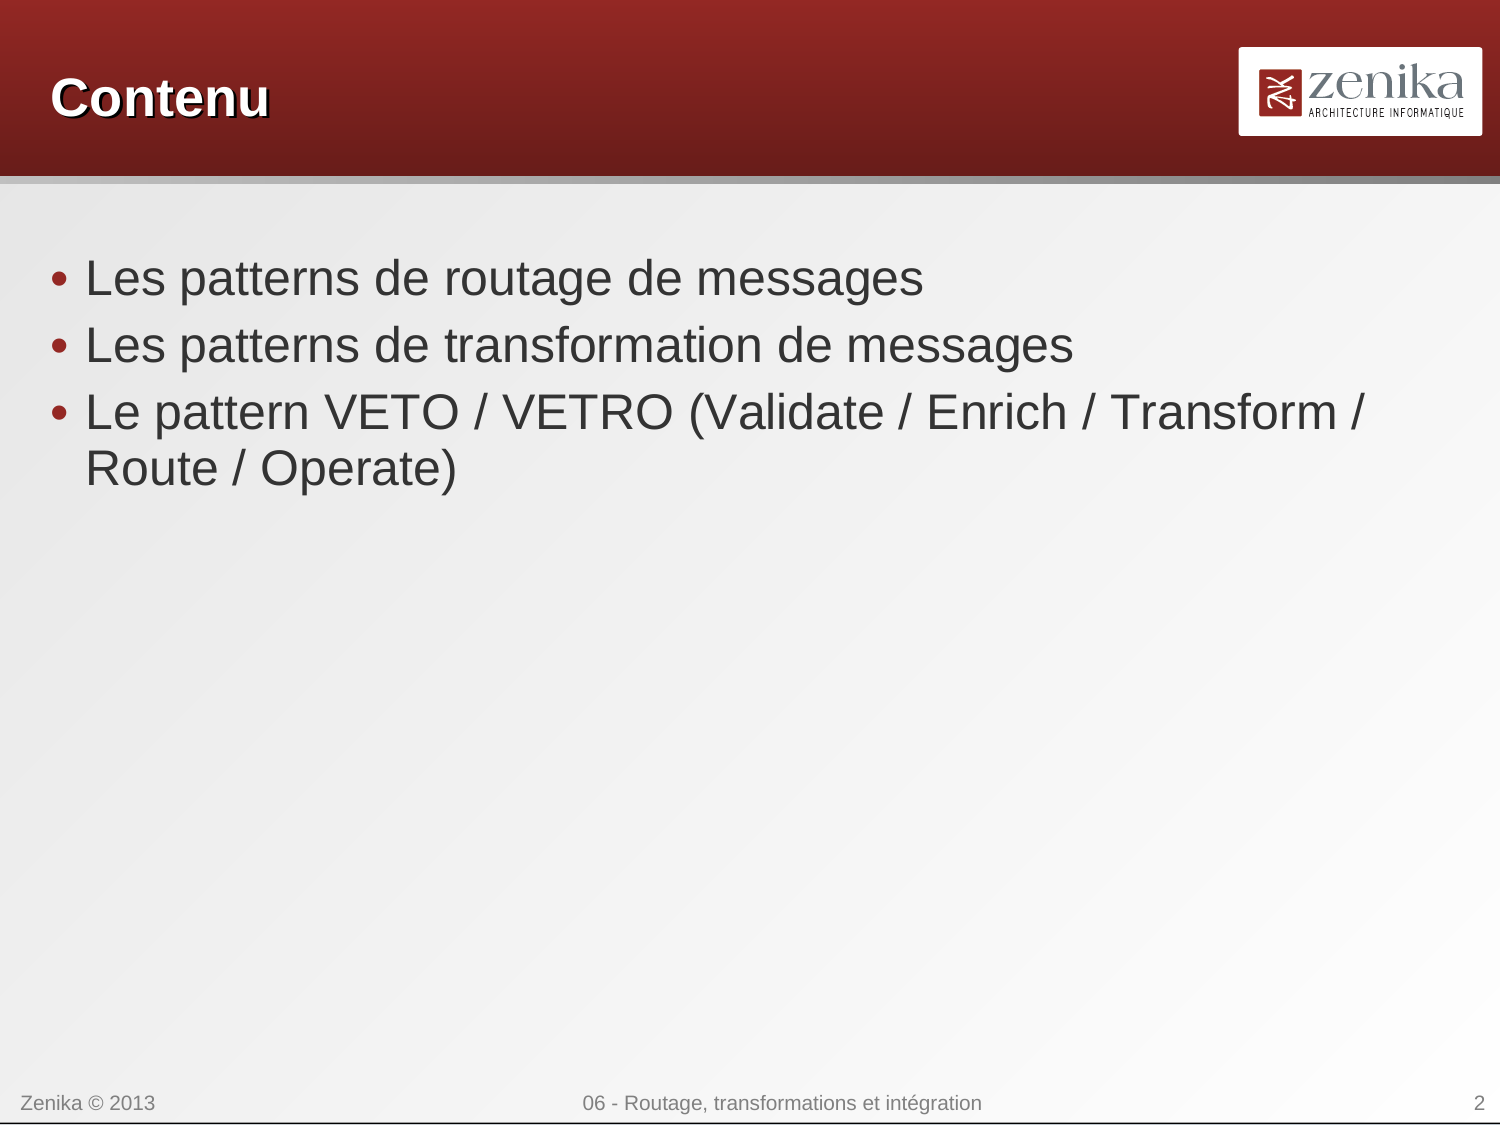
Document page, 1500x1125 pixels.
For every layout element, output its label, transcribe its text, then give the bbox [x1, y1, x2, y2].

list Les patterns de routage de messages Les patterns de transformation de messages Le pattern VETO / VETRO (Validate / Enrich / Transform / Route / Operate) [50, 250, 1477, 1064]
picture [1257, 58, 1464, 125]
title Contenu [50, 22, 1206, 172]
